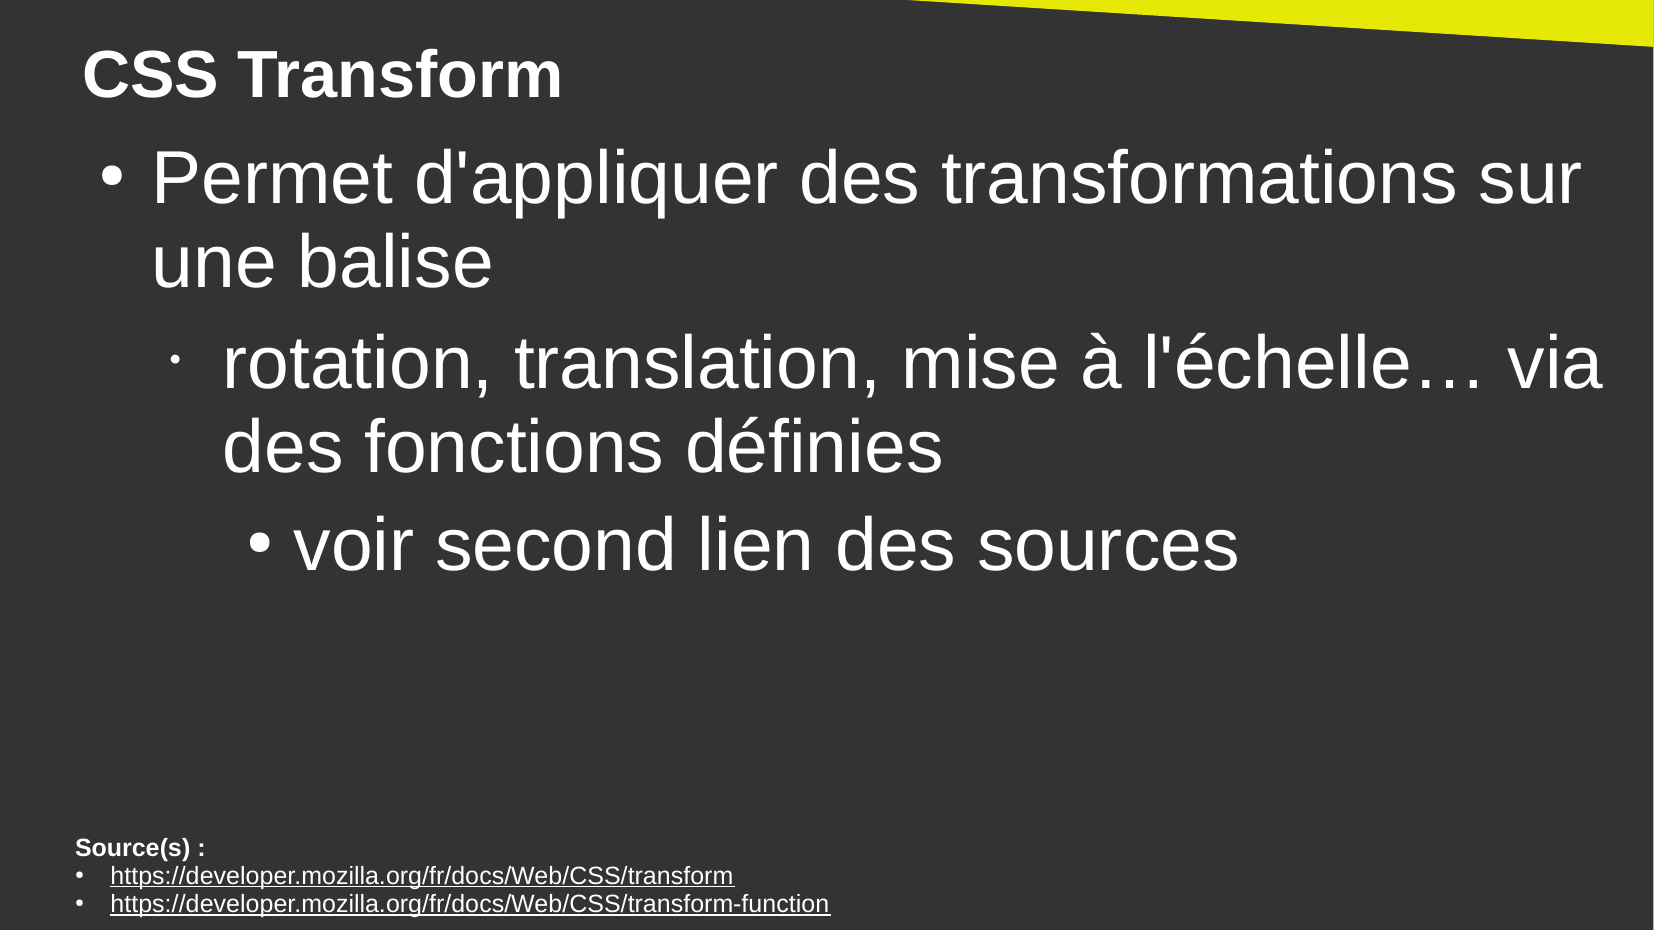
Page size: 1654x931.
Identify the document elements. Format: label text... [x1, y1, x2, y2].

title CSS Transform [82, 37, 1571, 114]
text_box [907, 0, 1654, 47]
list Permet d'appliquer des transformations sur une balise rotation, translation, mise à l'échelle… via des fonctions définies voir second lien des sources [80, 135, 1620, 733]
text_box Source(s) : https://developer.mozilla.org/fr/docs/Web/CSS/transform https://developer.mozilla.org/fr/docs/Web/CSS/transform-function [60, 826, 1546, 926]
